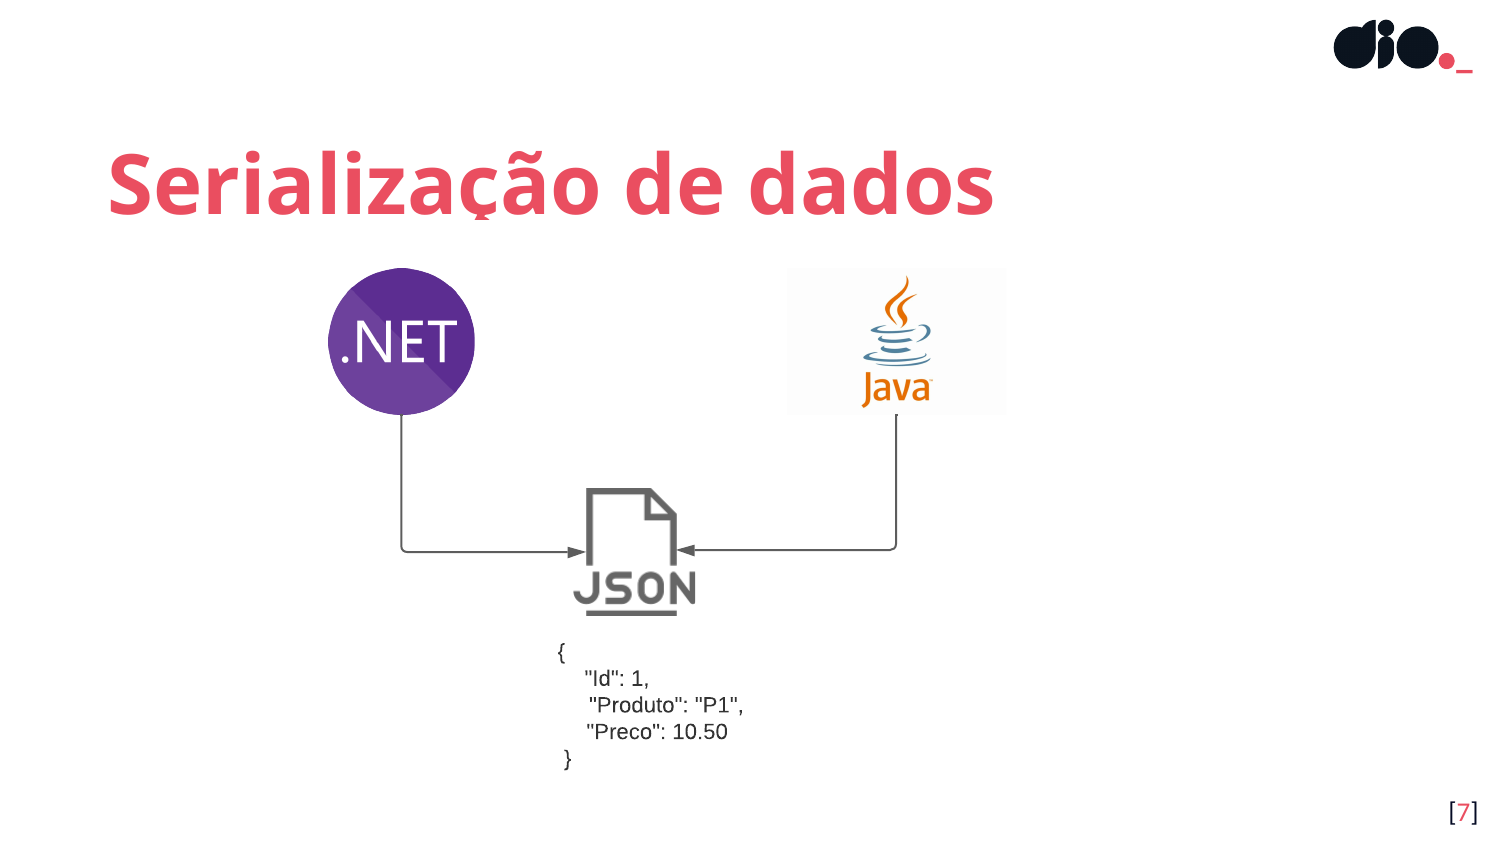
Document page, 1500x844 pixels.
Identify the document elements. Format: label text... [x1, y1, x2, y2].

slide_number [<number>] [1403, 779, 1494, 844]
picture [272, 220, 1061, 835]
picture [1333, 19, 1473, 74]
text_box Serialização de dados [92, 104, 1408, 243]
